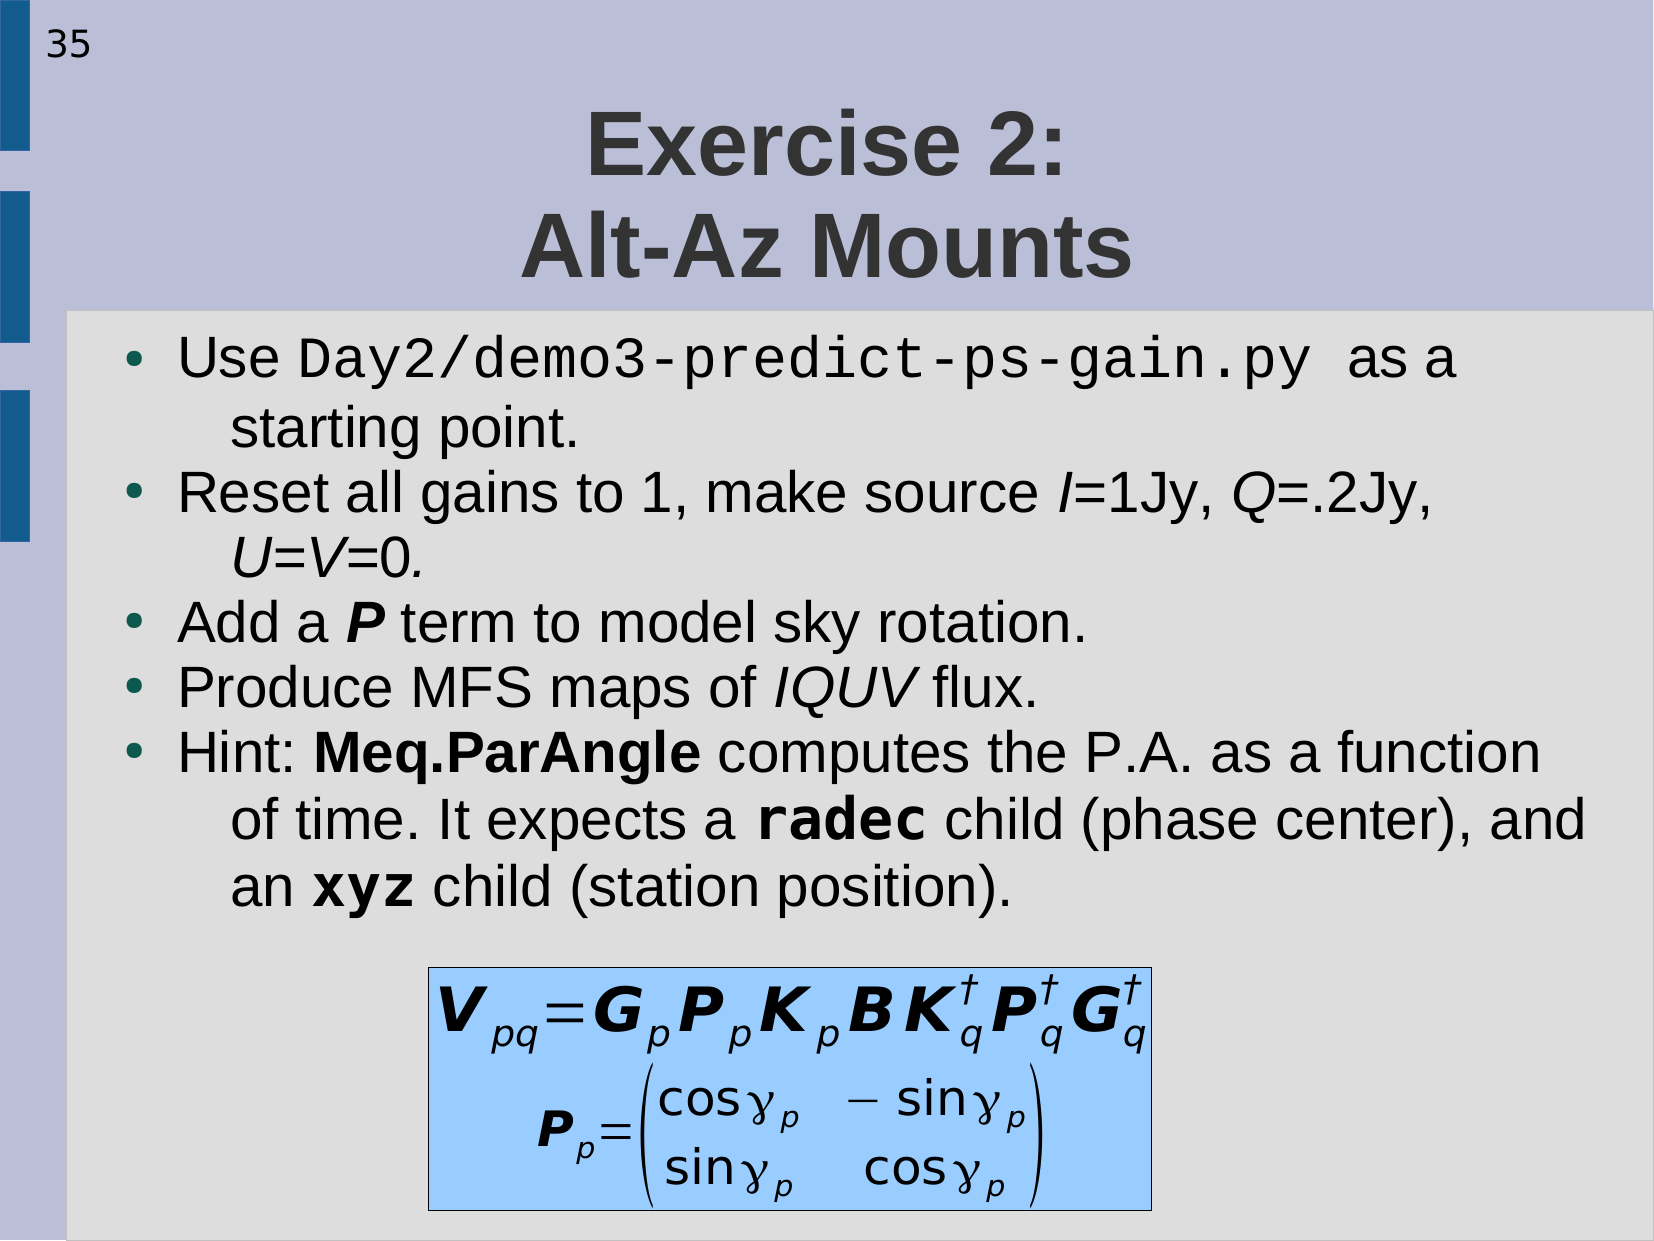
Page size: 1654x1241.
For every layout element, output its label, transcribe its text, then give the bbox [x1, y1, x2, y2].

chart [428, 967, 1152, 1211]
text_box <number> [32, 15, 267, 89]
title Exercise 2: Alt-Az Mounts [121, 91, 1534, 299]
list Use Day2/demo3-predict-ps-gain.py as a starting point. Reset all gains to 1, make source I=1Jy, Q=.2Jy, U=V=0. Add a P term to model sky rotation. Produce MFS maps of IQUV flux. Hint: Meq.ParAngle computes the P.A. as a function of time. It expects a radec child (phase center), and an xyz child (station position). [88, 324, 1595, 921]
